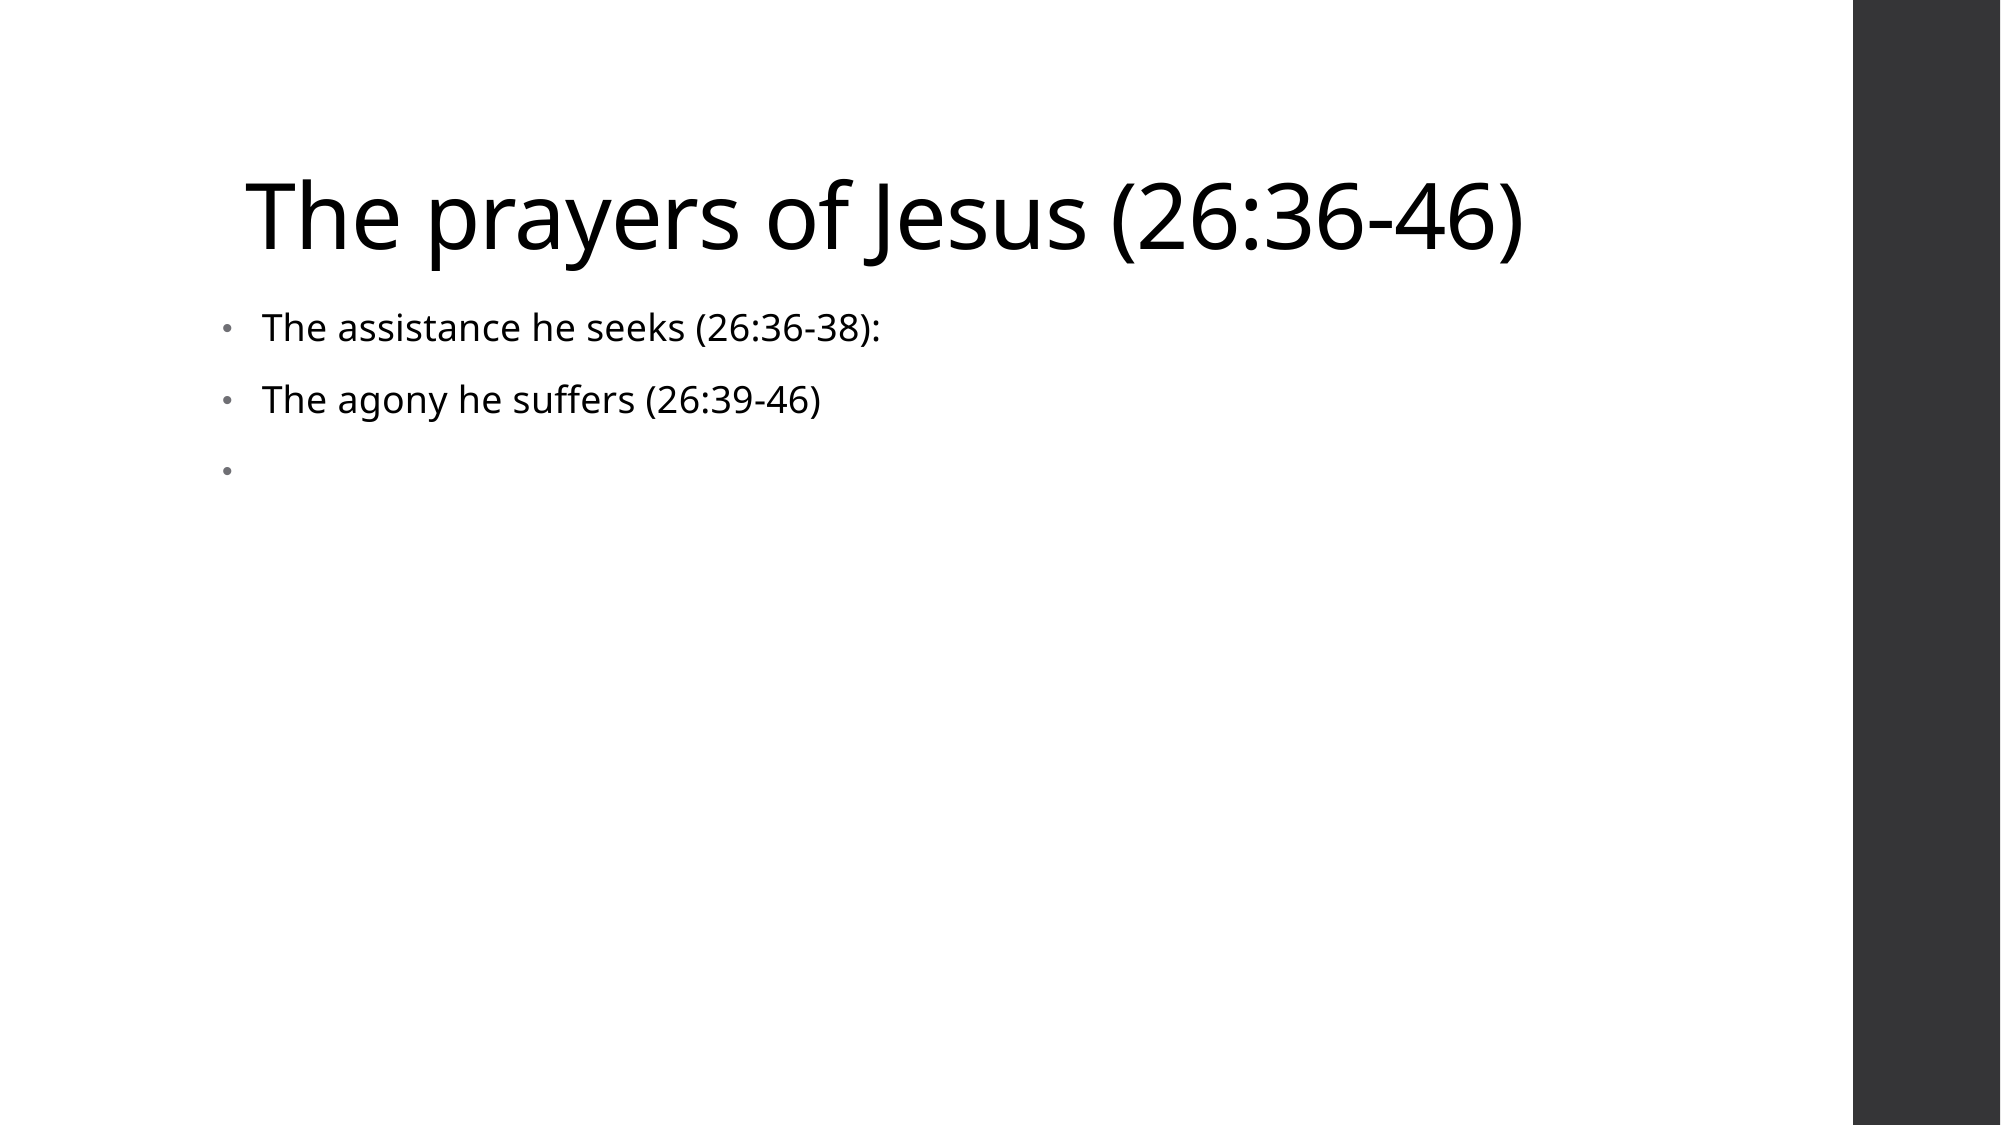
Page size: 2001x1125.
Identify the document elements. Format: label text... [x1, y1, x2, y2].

list The assistance he seeks (26:36-38): The agony he suffers (26:39-46) [206, 299, 1617, 1014]
title The prayers of Jesus (26:36-46) [206, 60, 1797, 278]
